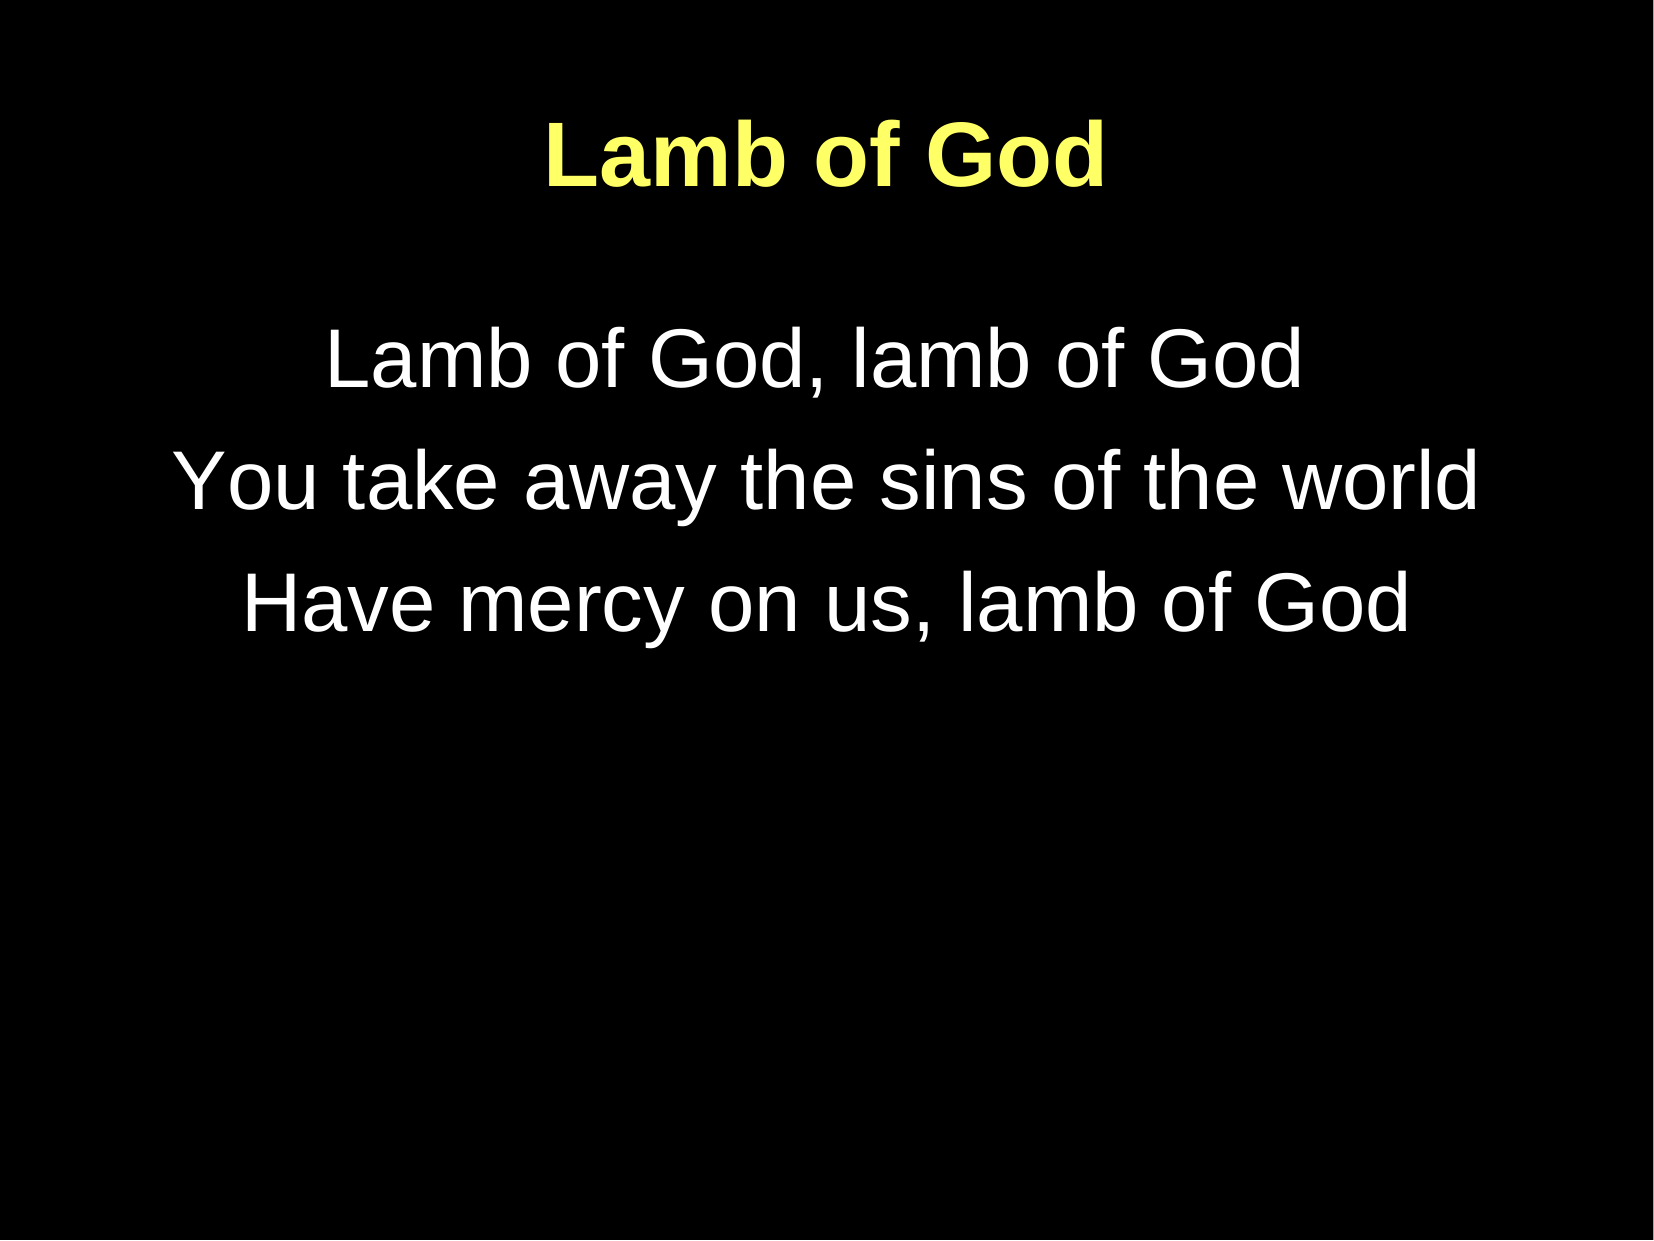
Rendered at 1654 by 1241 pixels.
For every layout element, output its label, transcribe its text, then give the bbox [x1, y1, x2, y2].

list Lamb of God, lamb of God You take away the sins of the world Have mercy on us, lamb of God [0, 307, 1654, 1241]
title Lamb of God [82, 49, 1571, 257]
